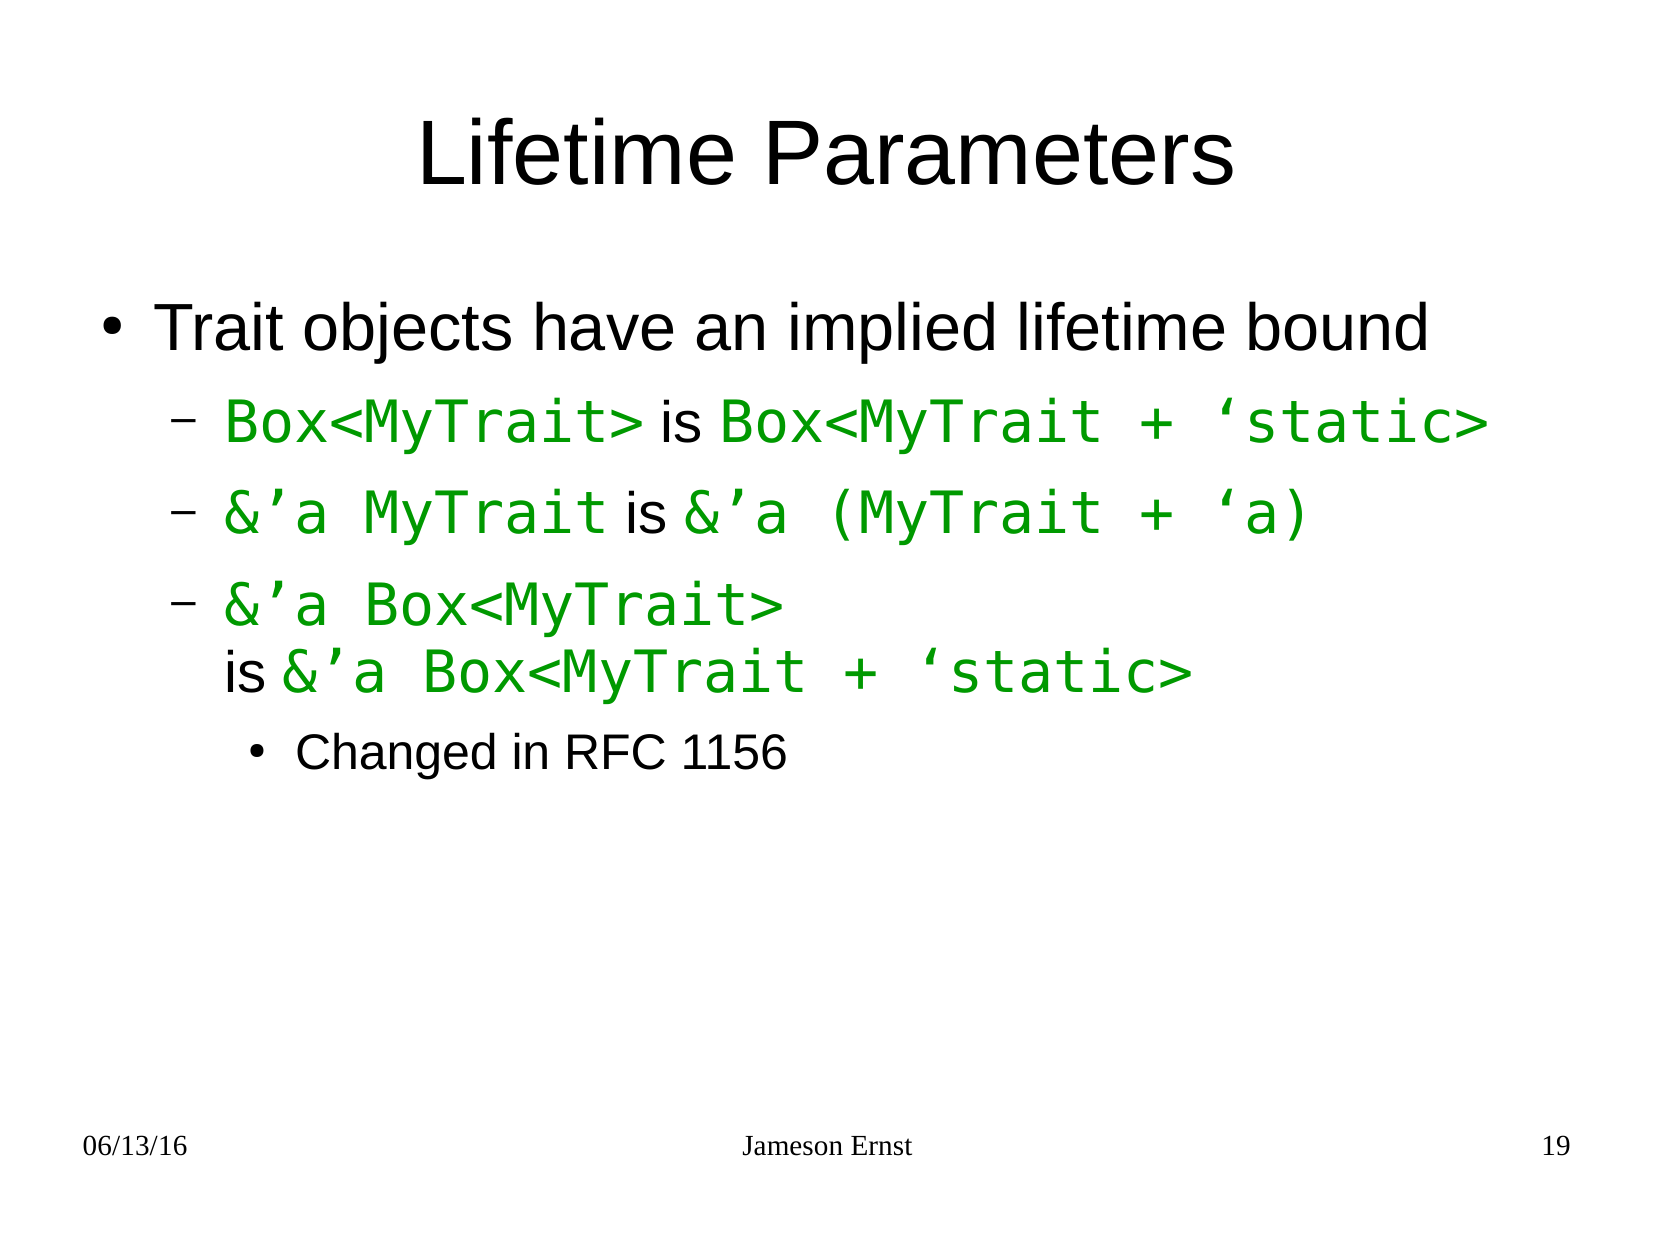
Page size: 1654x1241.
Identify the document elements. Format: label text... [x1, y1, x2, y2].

list Trait objects have an implied lifetime bound Box<MyTrait> is Box<MyTrait + ‘static> &’a MyTrait is &’a (MyTrait + ‘a) &’a Box<MyTrait> is &’a Box<MyTrait + ‘static> Changed in RFC 1156 [82, 290, 1571, 1010]
title Lifetime Parameters [82, 49, 1571, 257]
